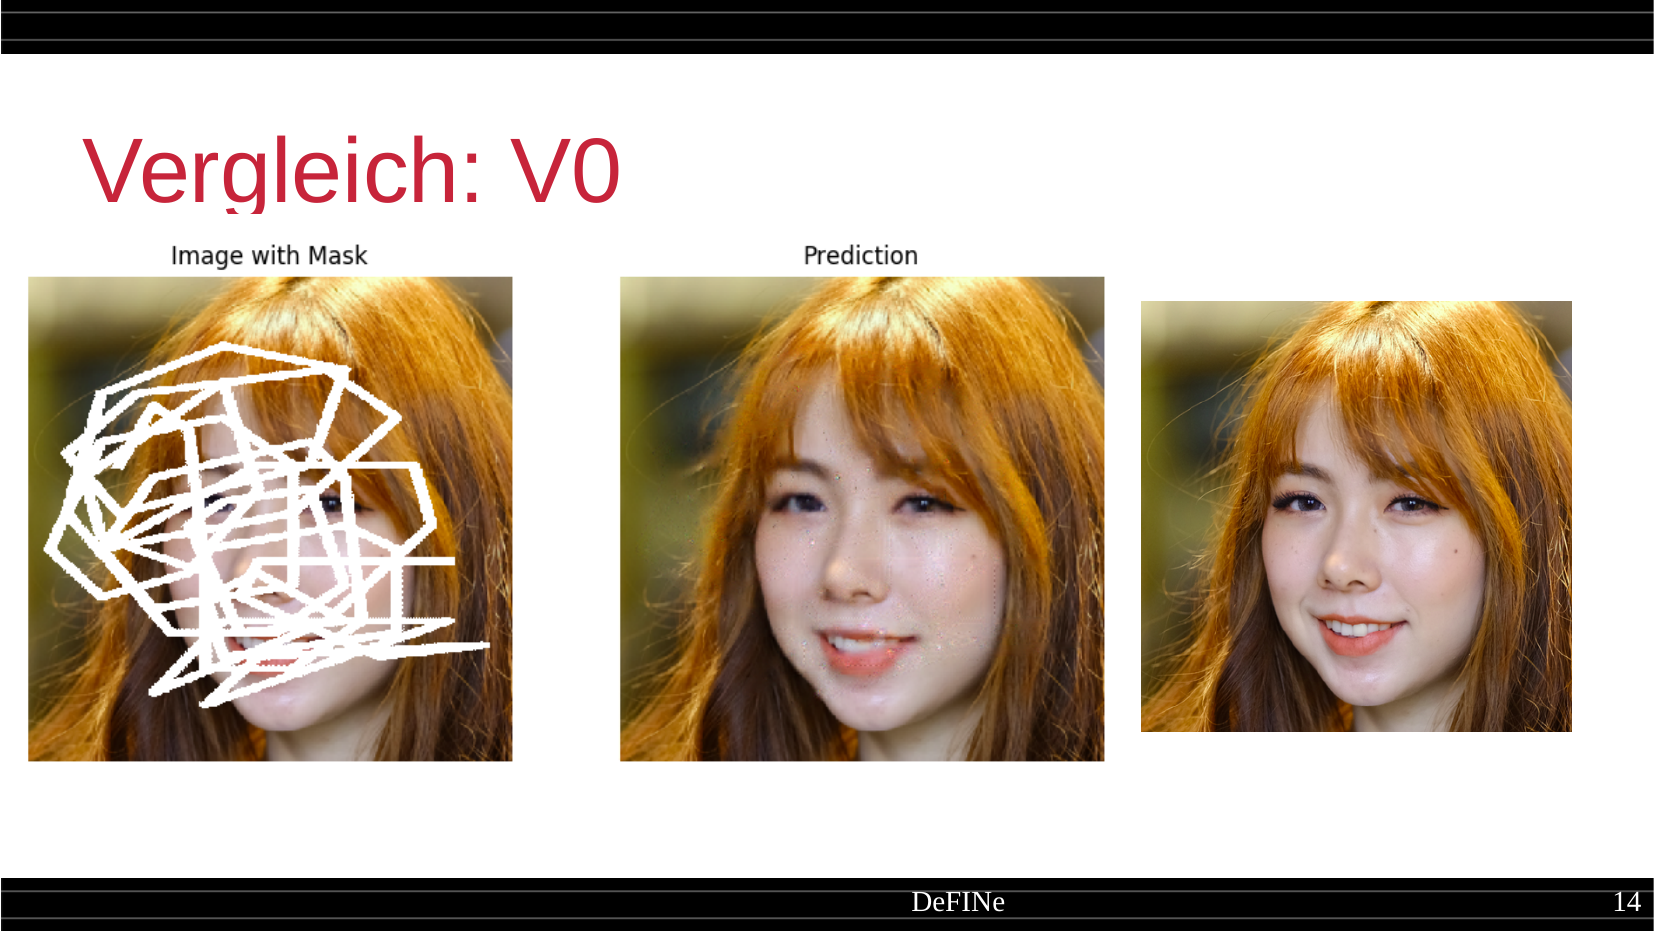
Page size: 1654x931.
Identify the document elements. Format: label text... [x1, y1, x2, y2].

picture [6, 214, 1572, 798]
picture [1, 878, 1654, 931]
title Vergleich: V0 [82, 92, 1571, 249]
picture [1, 0, 1654, 54]
